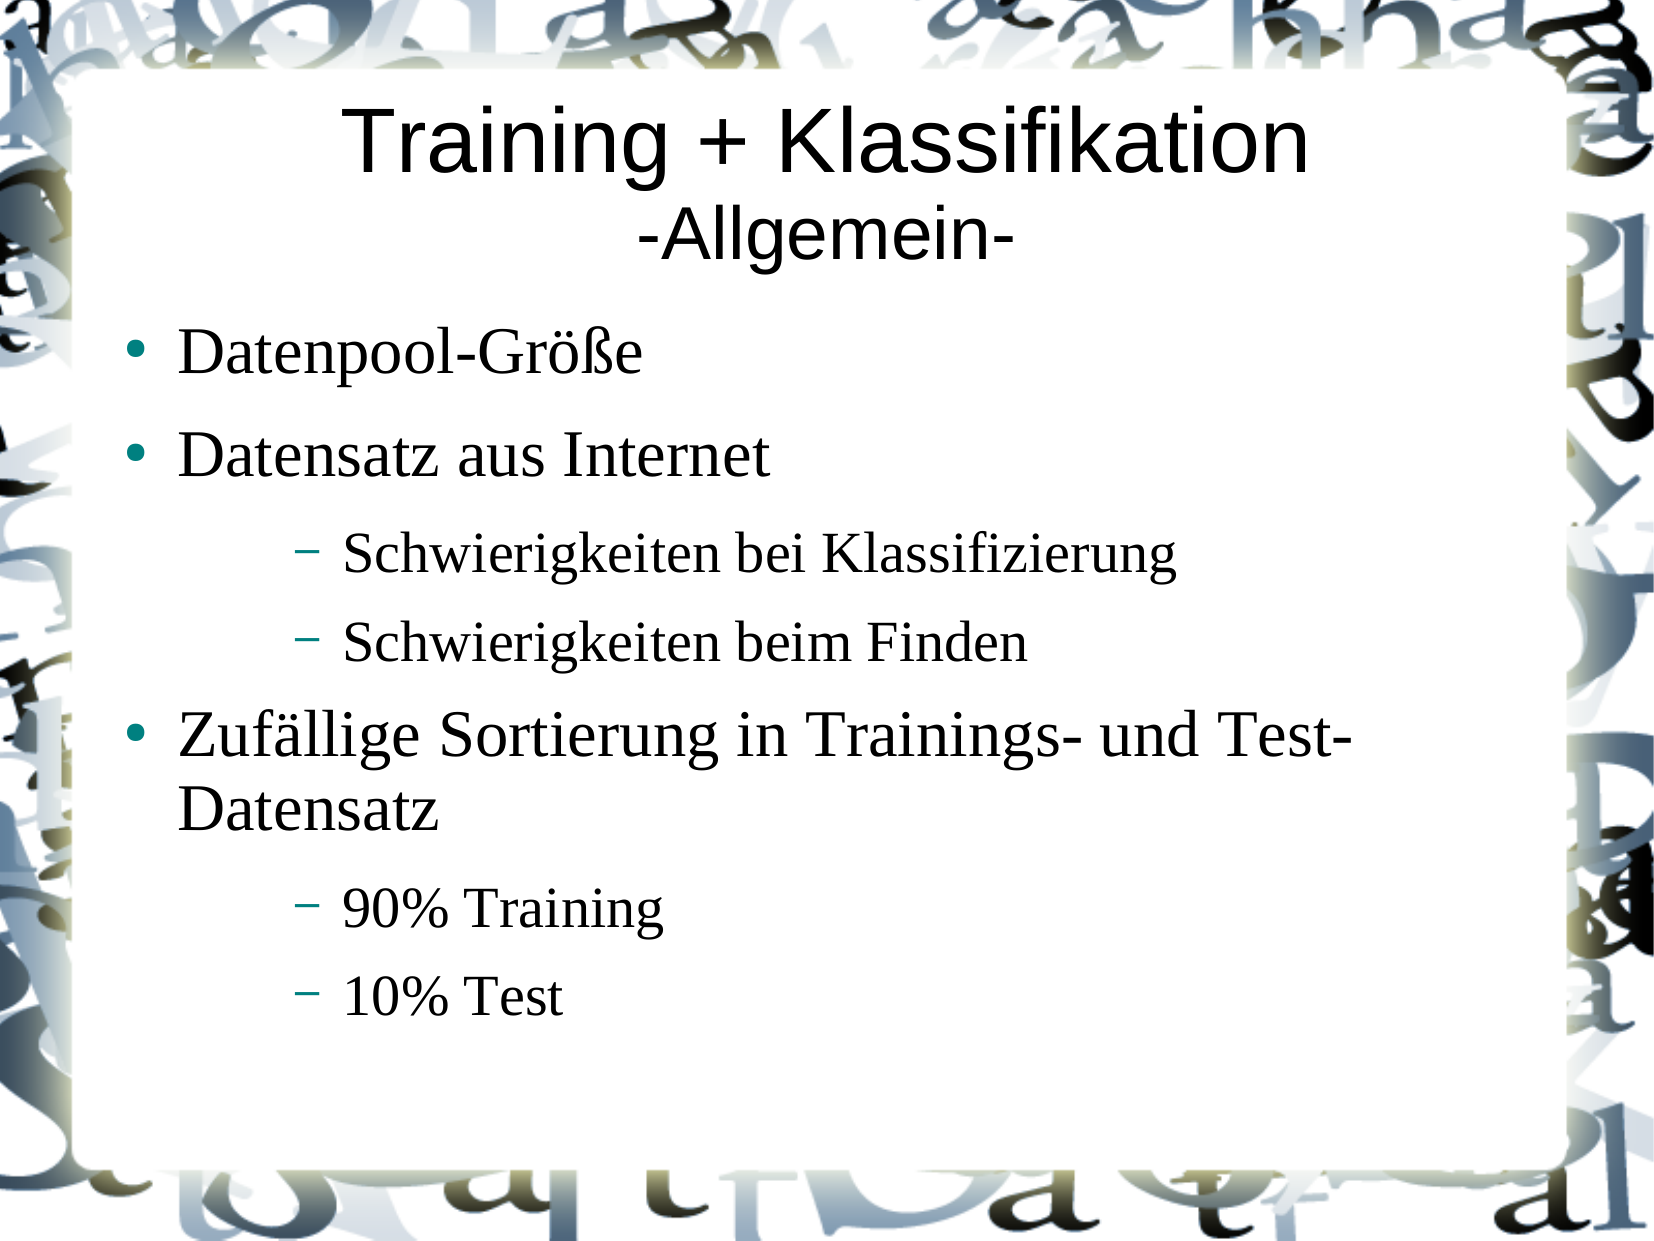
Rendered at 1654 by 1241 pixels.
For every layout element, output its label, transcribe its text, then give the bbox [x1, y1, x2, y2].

title Training + Klassifikation -Allgemein- [82, 78, 1571, 287]
picture [0, 0, 1654, 1241]
list Datenpool-Größe Datensatz aus Internet Schwierigkeiten bei Klassifizierung Schwierigkeiten beim Finden Zufällige Sortierung in Trainings- und Test-Datensatz 90% Training 10% Test [106, 313, 1530, 1034]
